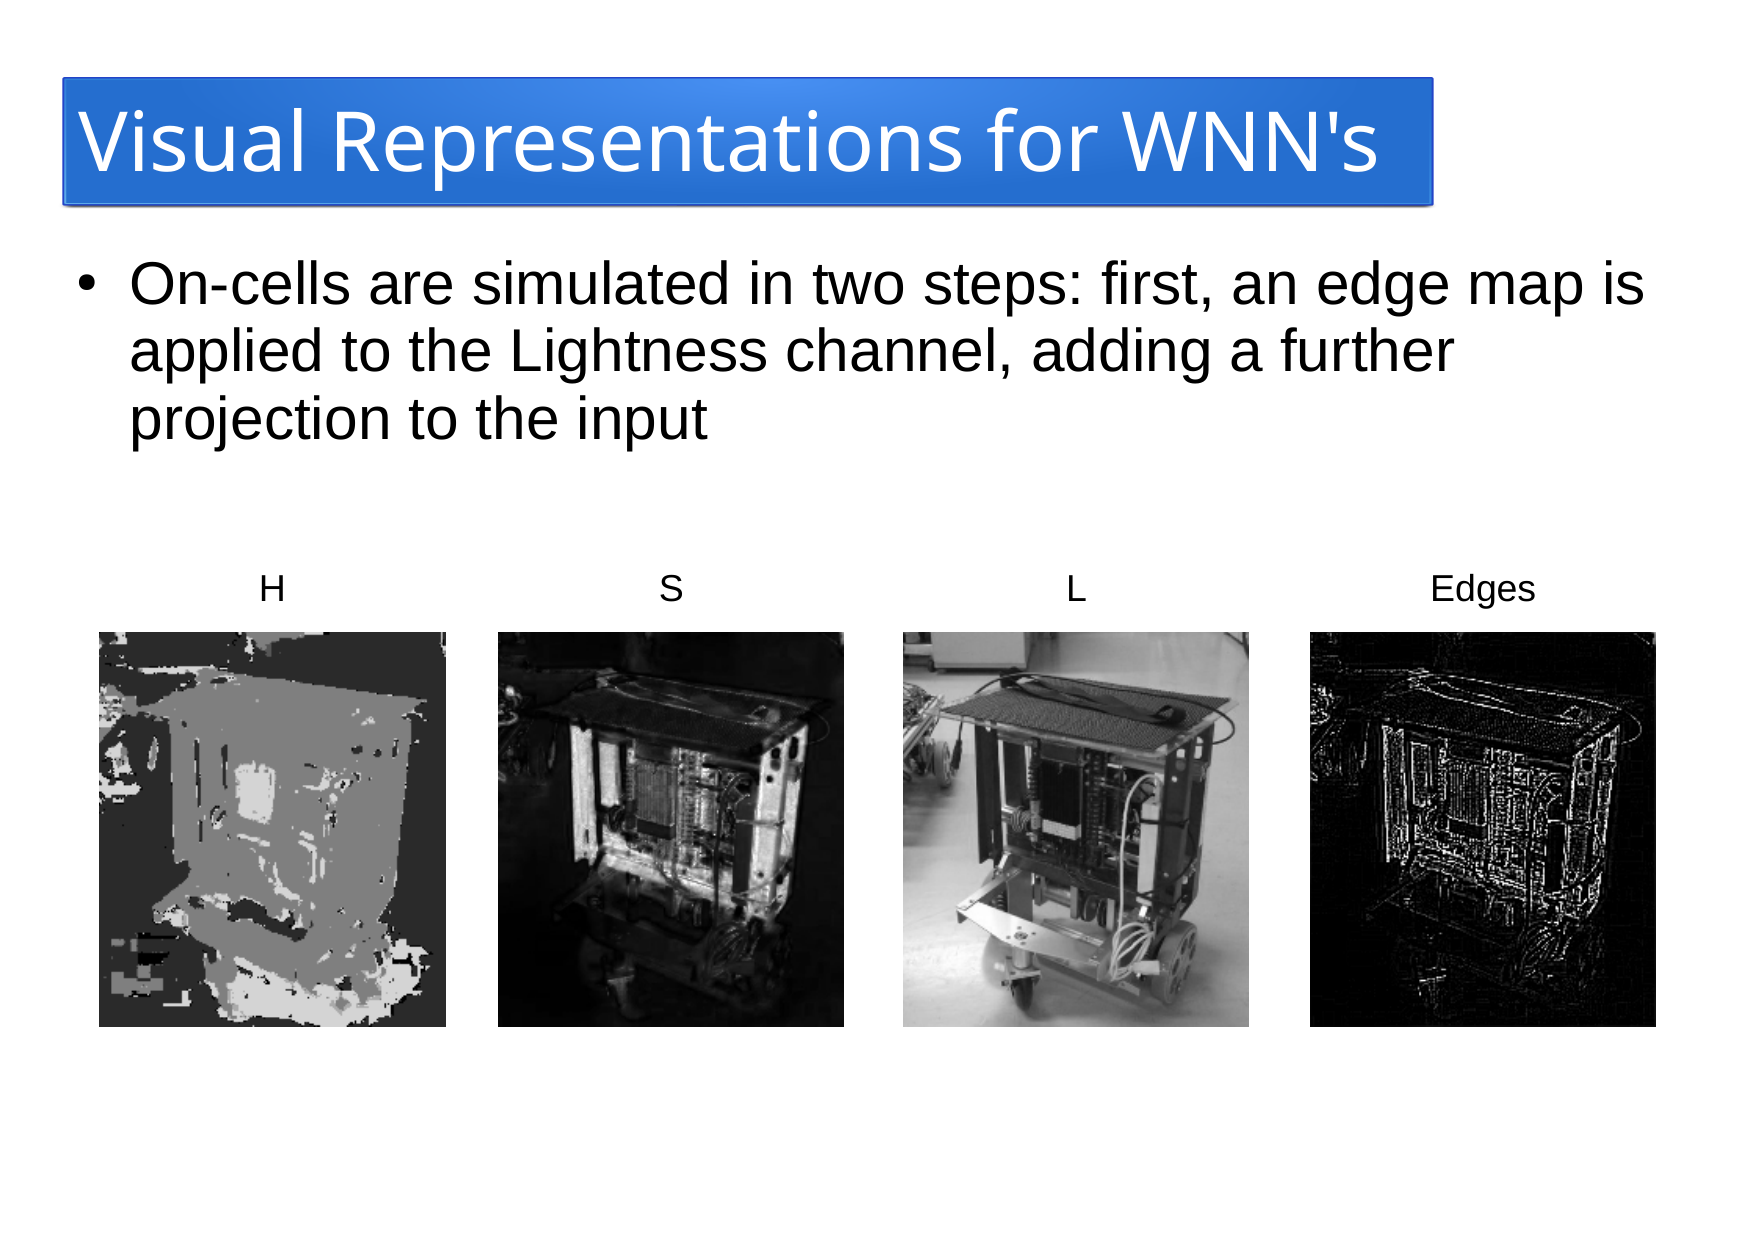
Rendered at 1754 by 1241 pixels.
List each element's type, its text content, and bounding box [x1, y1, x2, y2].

text_box H [195, 560, 350, 618]
title Visual Representations for WNN's [78, 80, 1429, 198]
picture [498, 632, 844, 1027]
picture [58, 77, 1439, 209]
picture [903, 632, 1249, 1027]
text_box Edges [1406, 560, 1560, 618]
text_box S [594, 560, 749, 618]
picture [99, 632, 446, 1027]
text_box L [999, 560, 1154, 618]
list On-cells are simulated in two steps: first, an edge map is applied to the Lightness channel, adding a further projection to the input [58, 249, 1696, 461]
picture [1310, 632, 1656, 1027]
